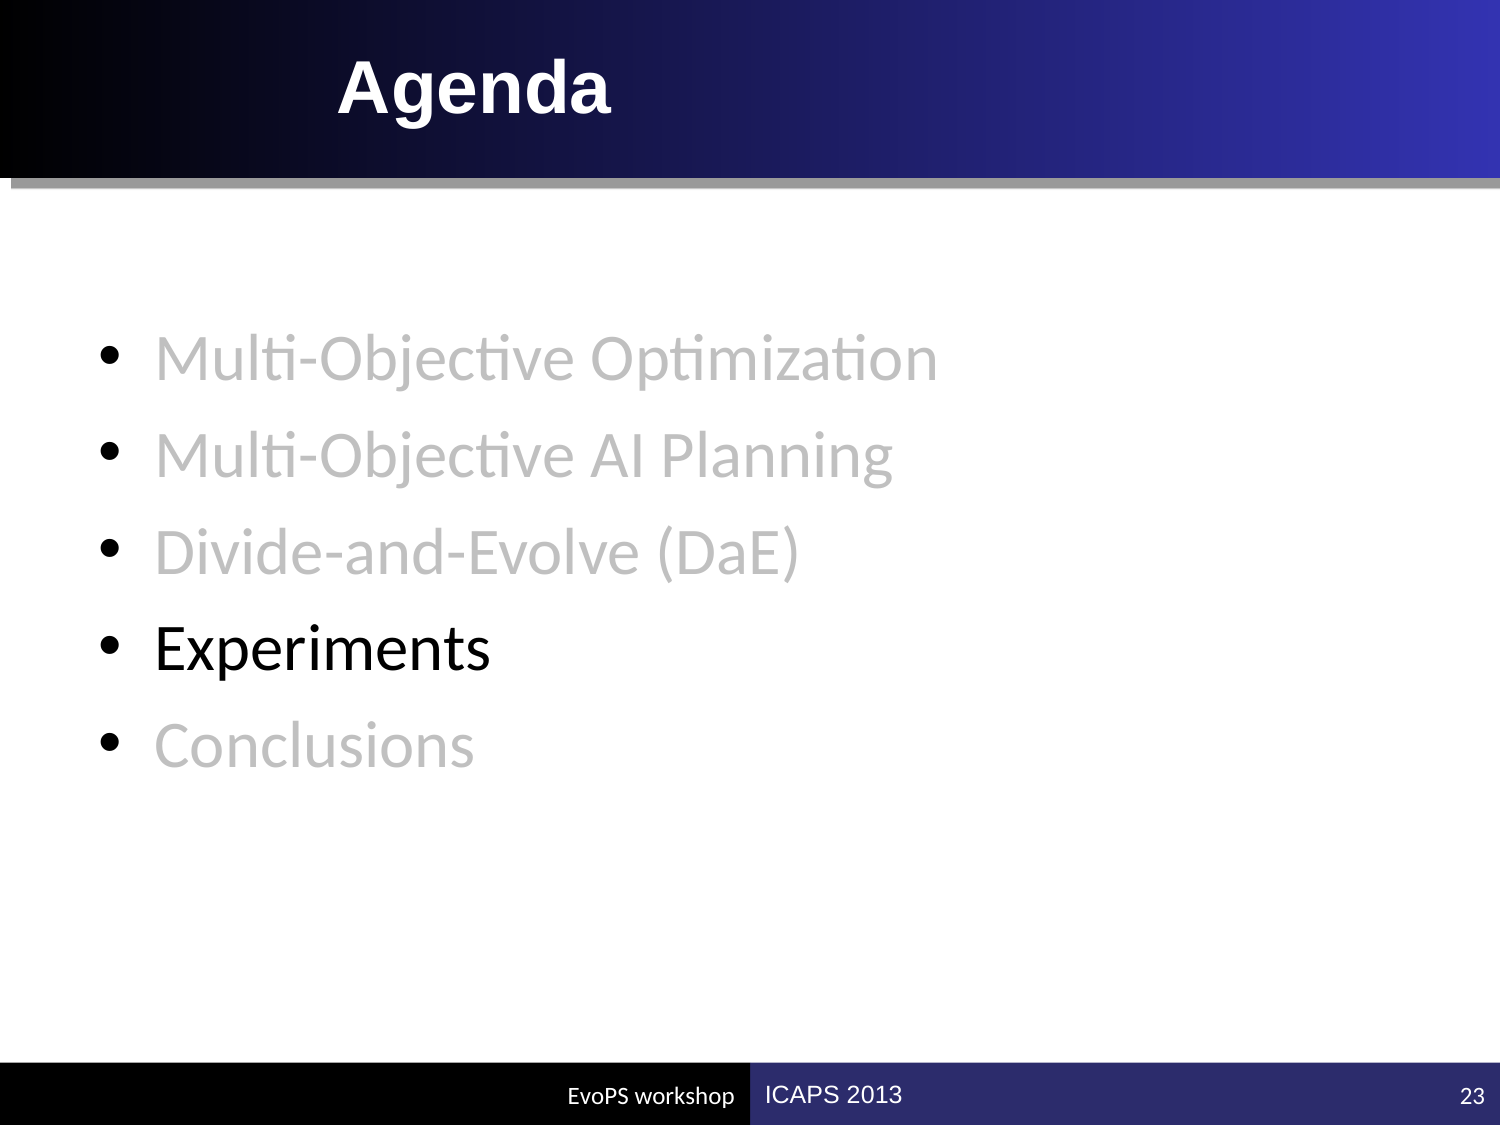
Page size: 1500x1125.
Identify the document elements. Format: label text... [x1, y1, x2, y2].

list Multi-Objective Optimization Multi-Objective AI Planning Divide-and-Evolve (DaE) Experiments Conclusions [83, 306, 1371, 959]
text_box Agenda [322, 31, 1214, 137]
